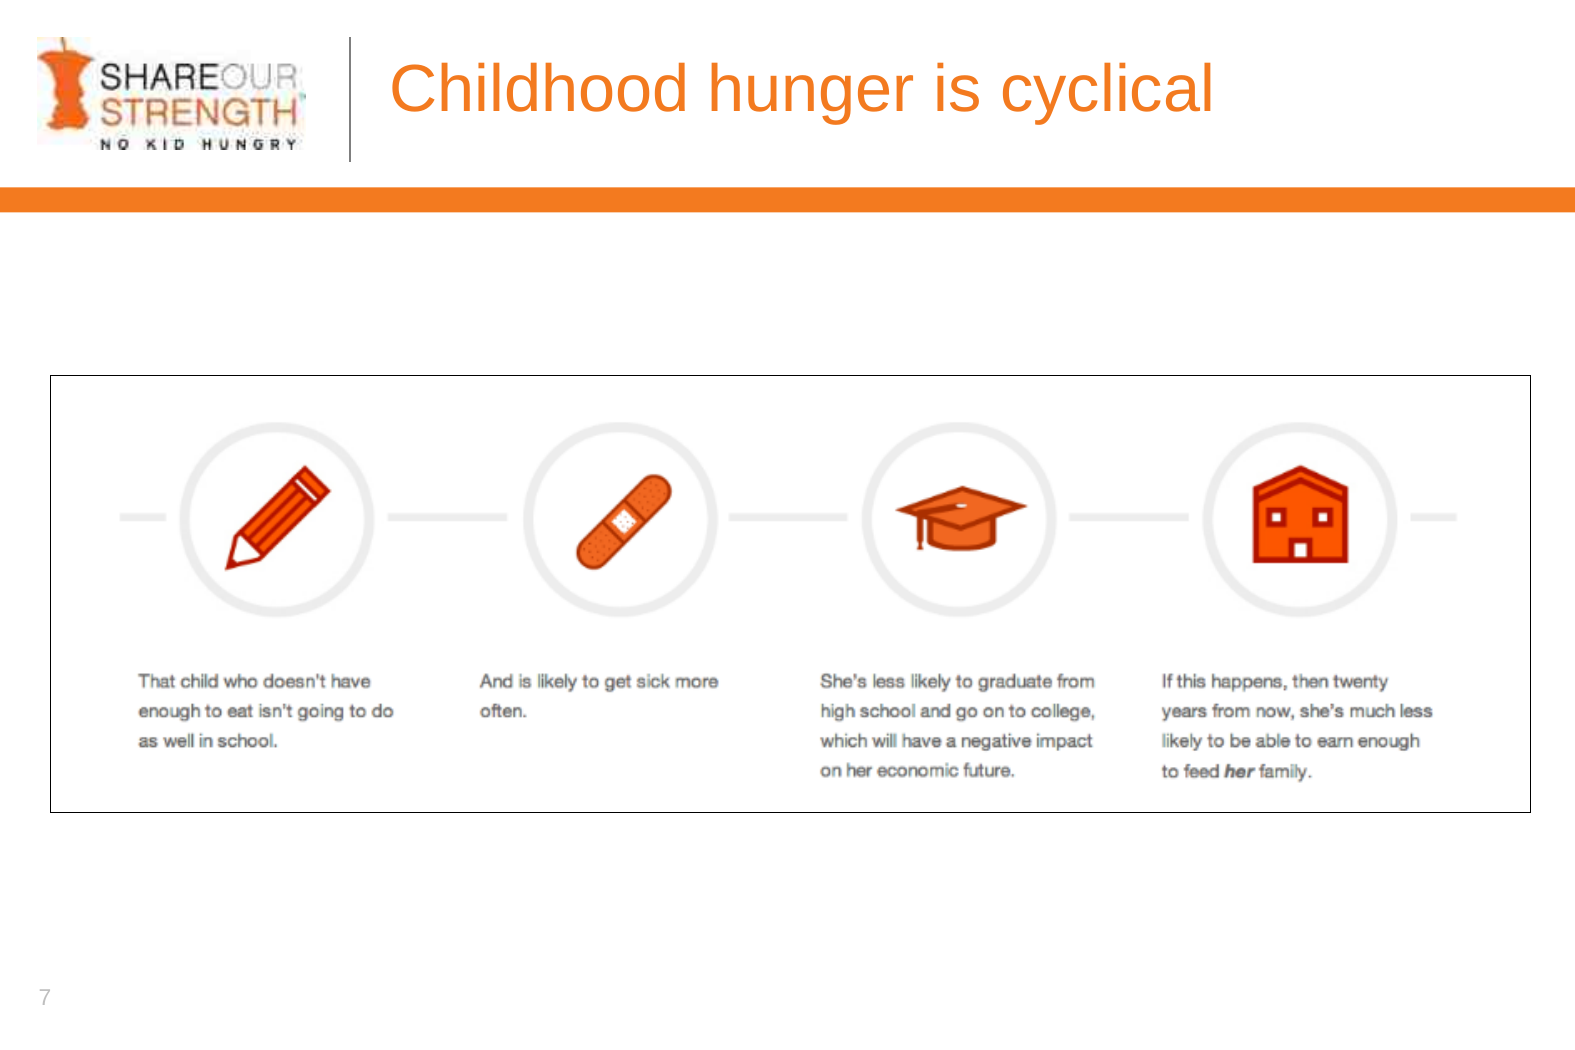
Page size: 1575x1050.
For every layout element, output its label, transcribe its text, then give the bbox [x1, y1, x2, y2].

title Childhood hunger is cyclical [375, 37, 1513, 188]
picture [37, 37, 306, 150]
picture [50, 374, 1531, 813]
